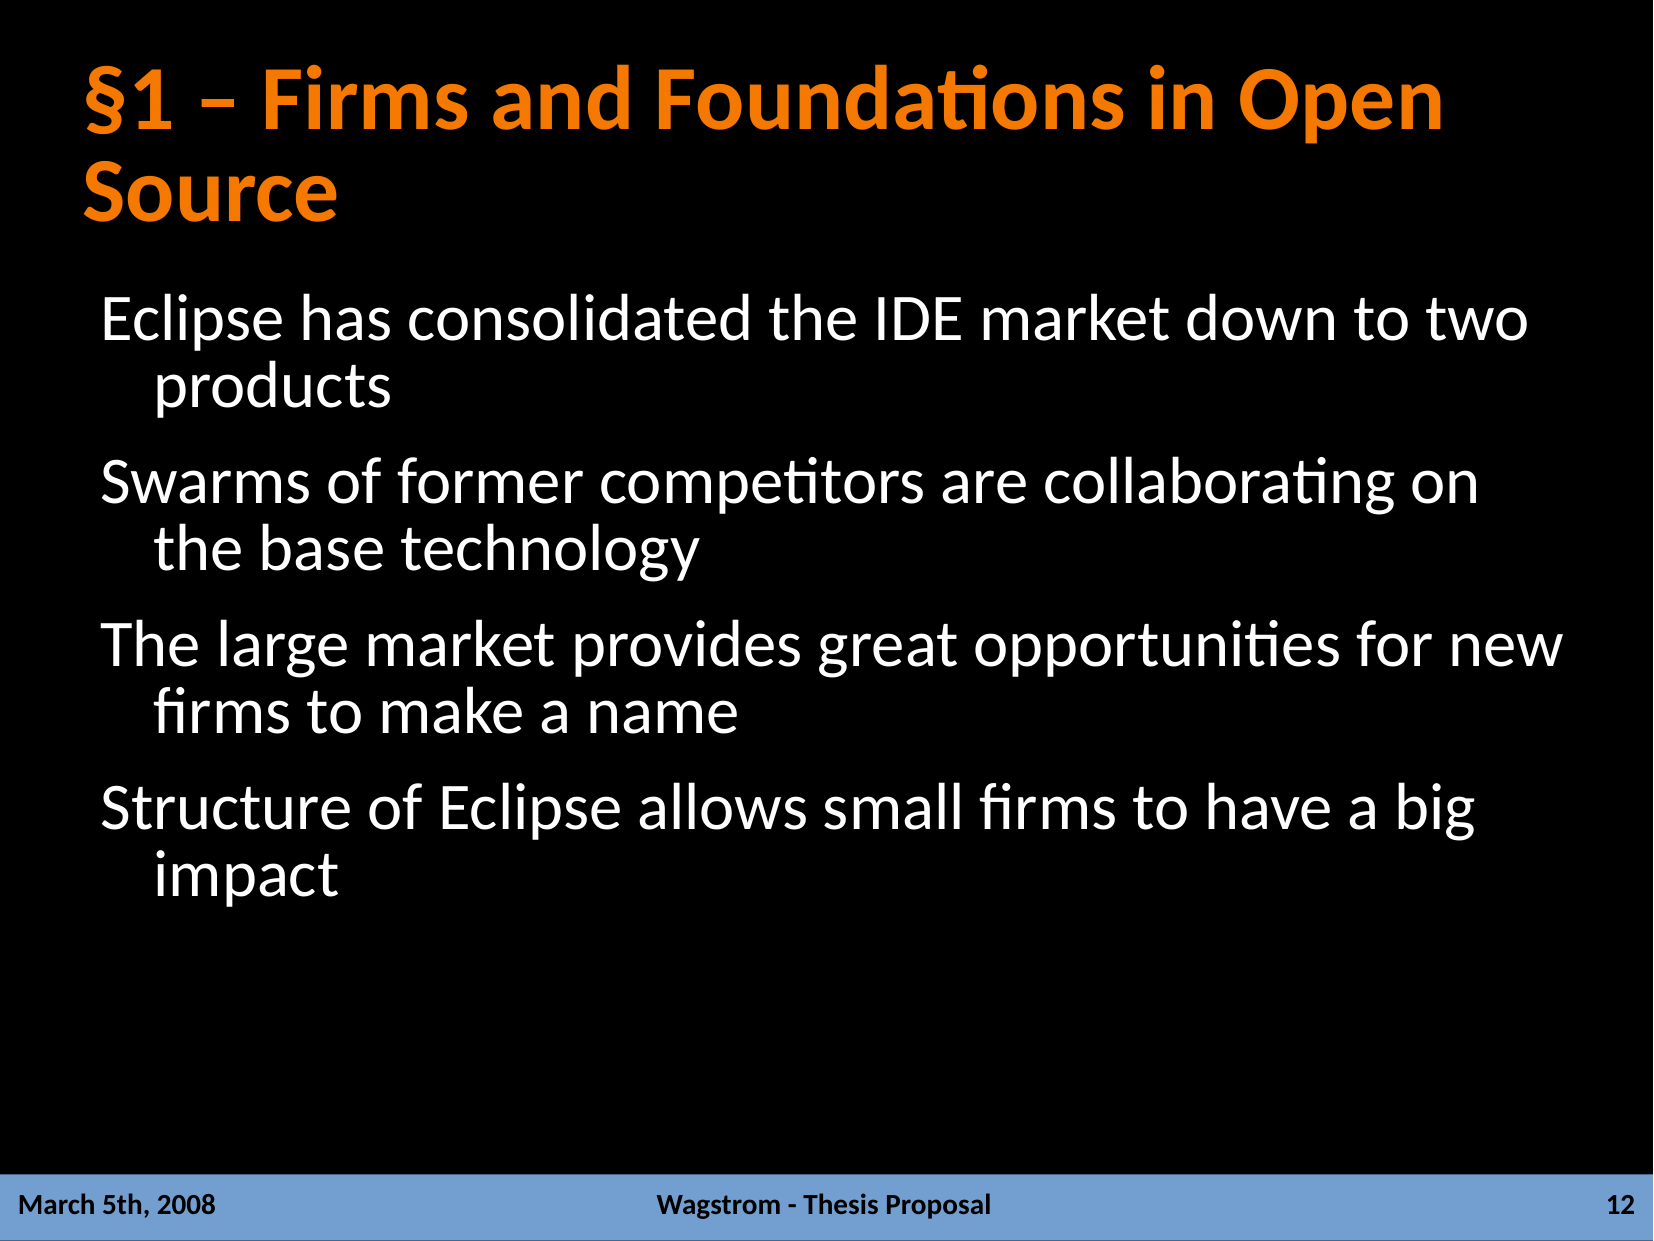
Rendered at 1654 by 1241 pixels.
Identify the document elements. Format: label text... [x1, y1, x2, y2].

list Eclipse has consolidated the IDE market down to two products Swarms of former competitors are collaborating on the base technology The large market provides great opportunities for new firms to make a name Structure of Eclipse allows small firms to have a big impact [82, 290, 1571, 1109]
title §1 – Firms and Foundations in Open Source [82, 40, 1571, 266]
